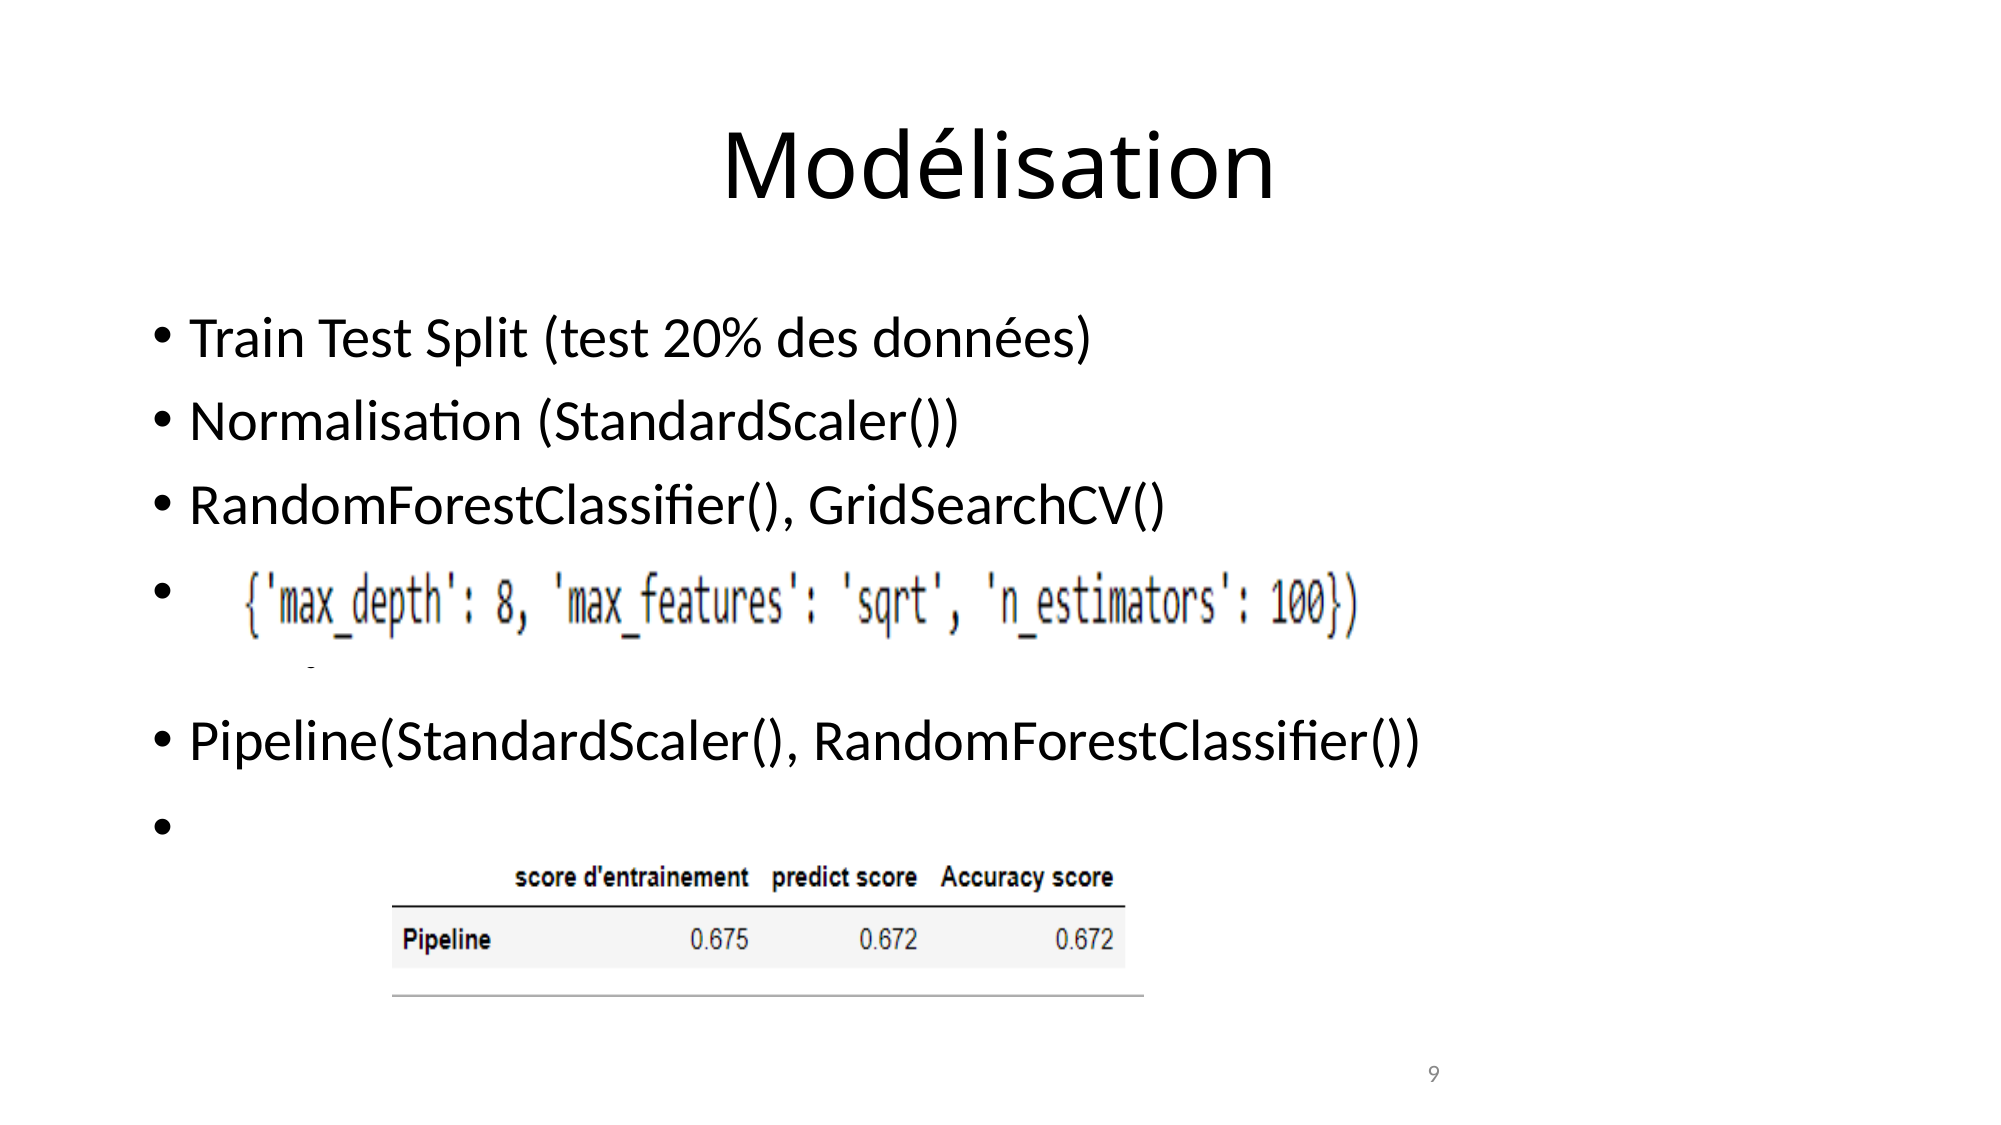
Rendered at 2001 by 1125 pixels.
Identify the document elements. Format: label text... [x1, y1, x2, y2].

picture [392, 828, 1144, 997]
list Train Test Split (test 20% des données) Normalisation (StandardScaler()) RandomForestClassifier(), GridSearchCV() Pipeline(StandardScaler(), RandomForestClassifier()) [137, 299, 1863, 1014]
text_box [1412, 1042, 1863, 1103]
picture [240, 562, 1382, 667]
title Modélisation [137, 59, 1863, 278]
